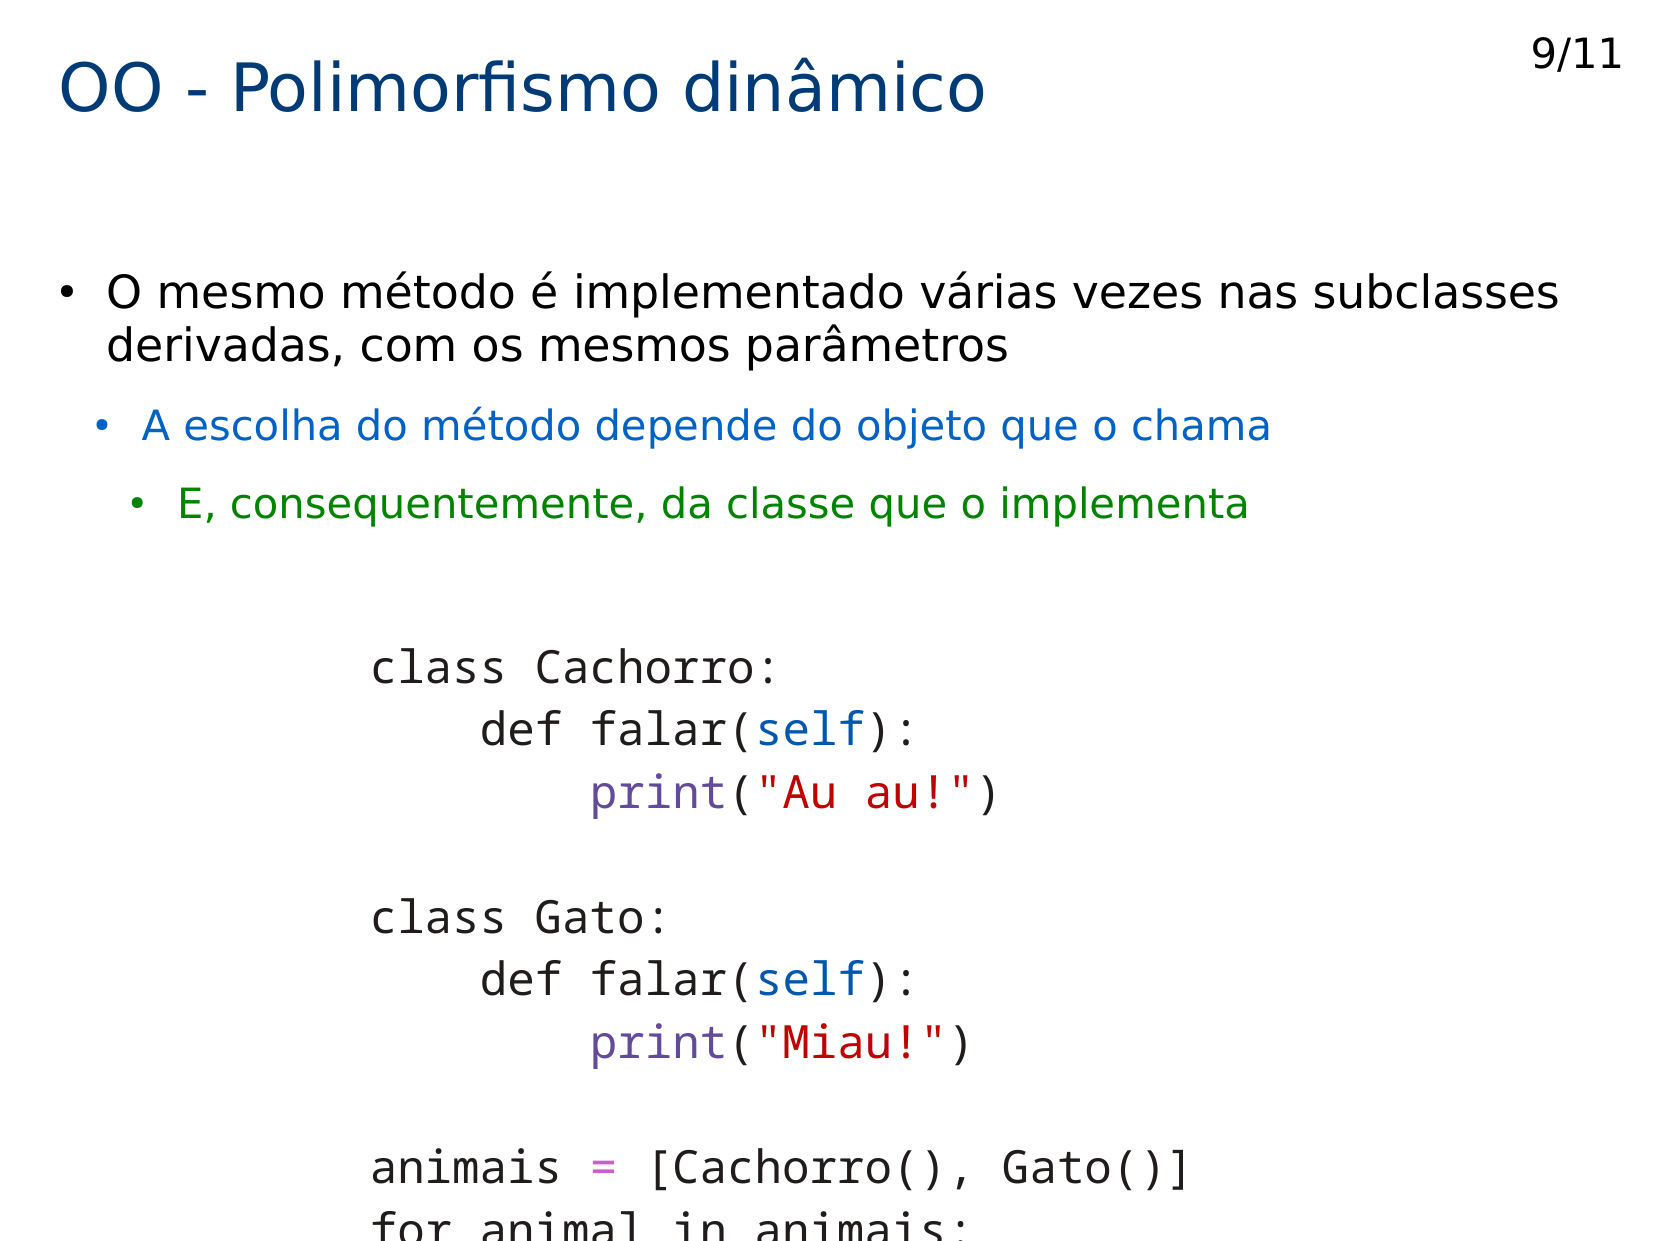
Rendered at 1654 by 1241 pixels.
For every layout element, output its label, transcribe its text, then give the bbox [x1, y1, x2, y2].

text_box class Cachorro: def falar(self): print("Au au!") class Gato: def falar(self): print("Miau!") animais = [Cachorro(), Gato()] for animal in animais: animal.falar() [355, 626, 1311, 1211]
list O mesmo método é implementado várias vezes nas subclasses derivadas, com os mesmos parâmetros A escolha do método depende do objeto que o chama E, consequentemente, da classe que o implementa [59, 265, 1625, 1211]
title OO - Polimorfismo dinâmico [59, 29, 1506, 148]
